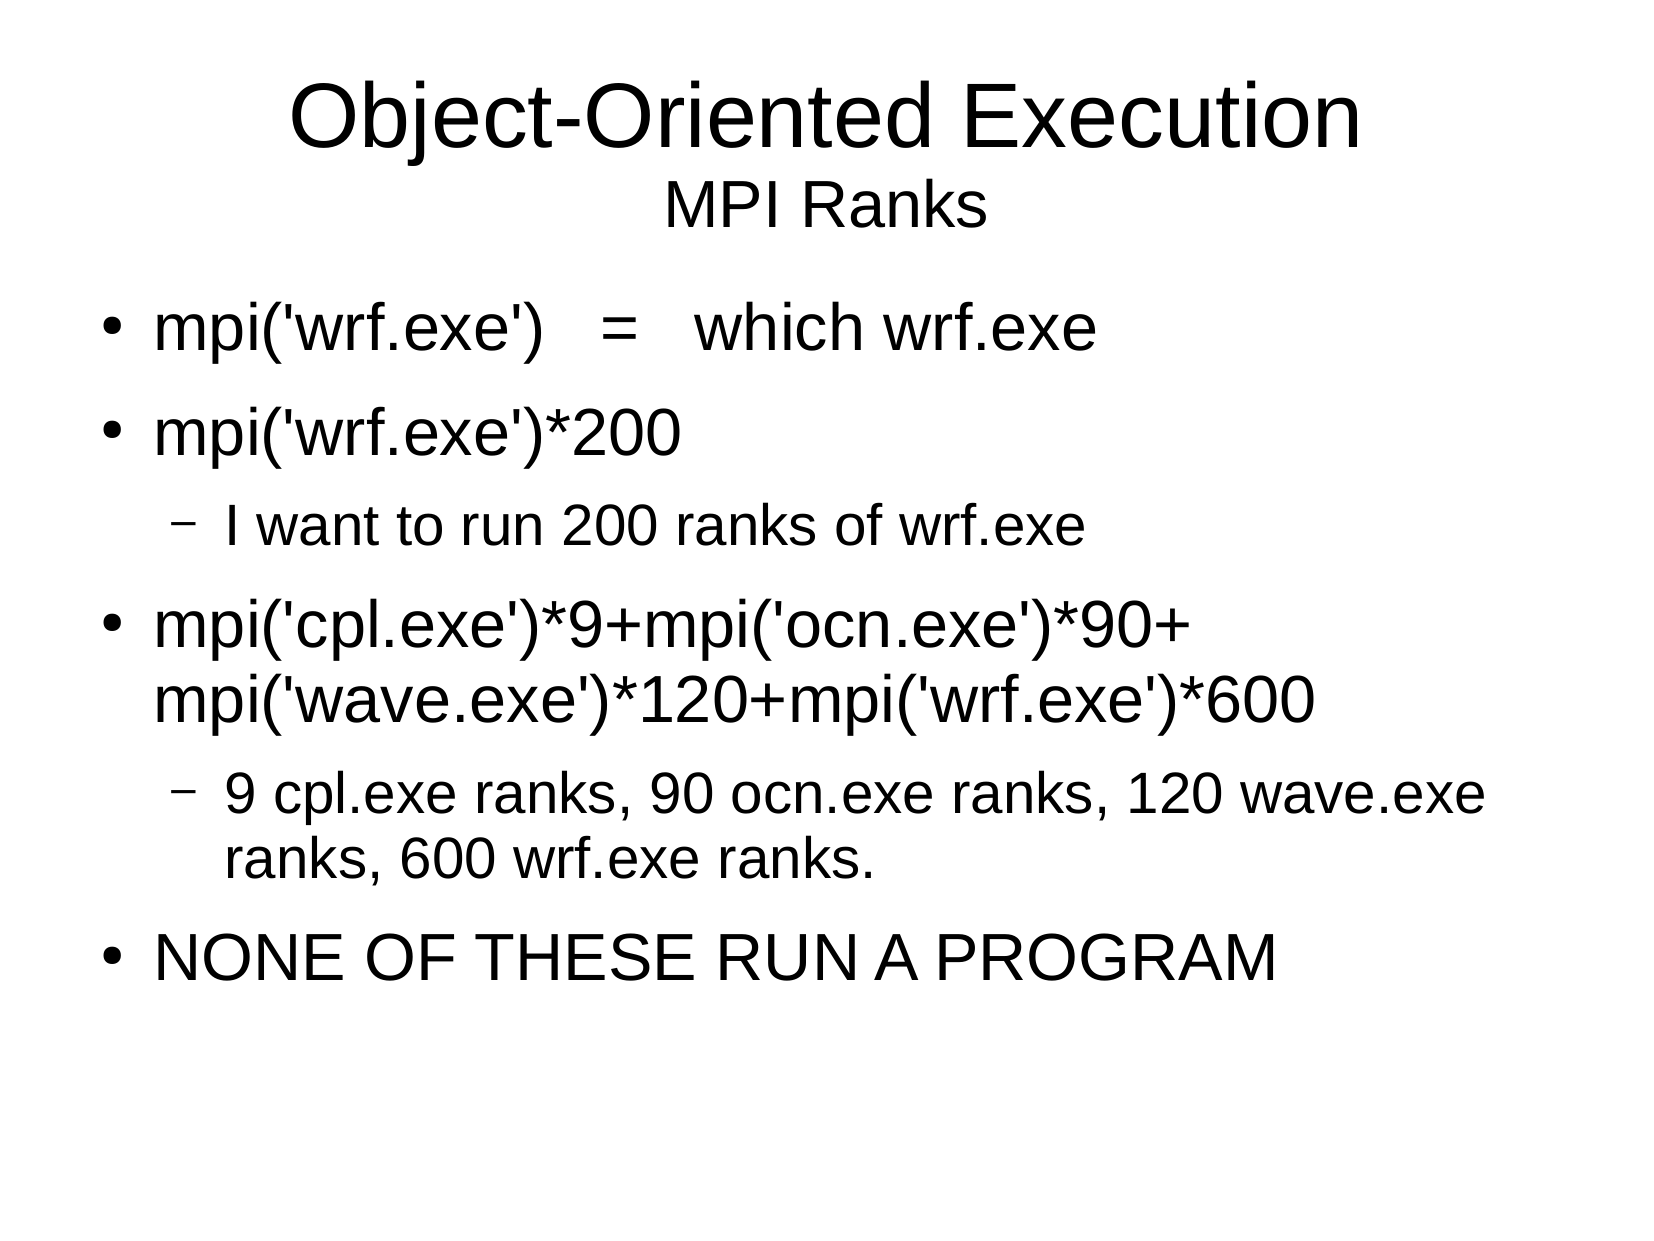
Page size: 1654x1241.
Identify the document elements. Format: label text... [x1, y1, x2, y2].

title Object-Oriented Execution MPI Ranks [82, 49, 1571, 257]
list mpi('wrf.exe') = which wrf.exe mpi('wrf.exe')*200 I want to run 200 ranks of wrf.exe mpi('cpl.exe')*9+mpi('ocn.exe')*90+ mpi('wave.exe')*120+mpi('wrf.exe')*600 9 cpl.exe ranks, 90 ocn.exe ranks, 120 wave.exe ranks, 600 wrf.exe ranks. NONE OF THESE RUN A PROGRAM [82, 290, 1571, 1010]
